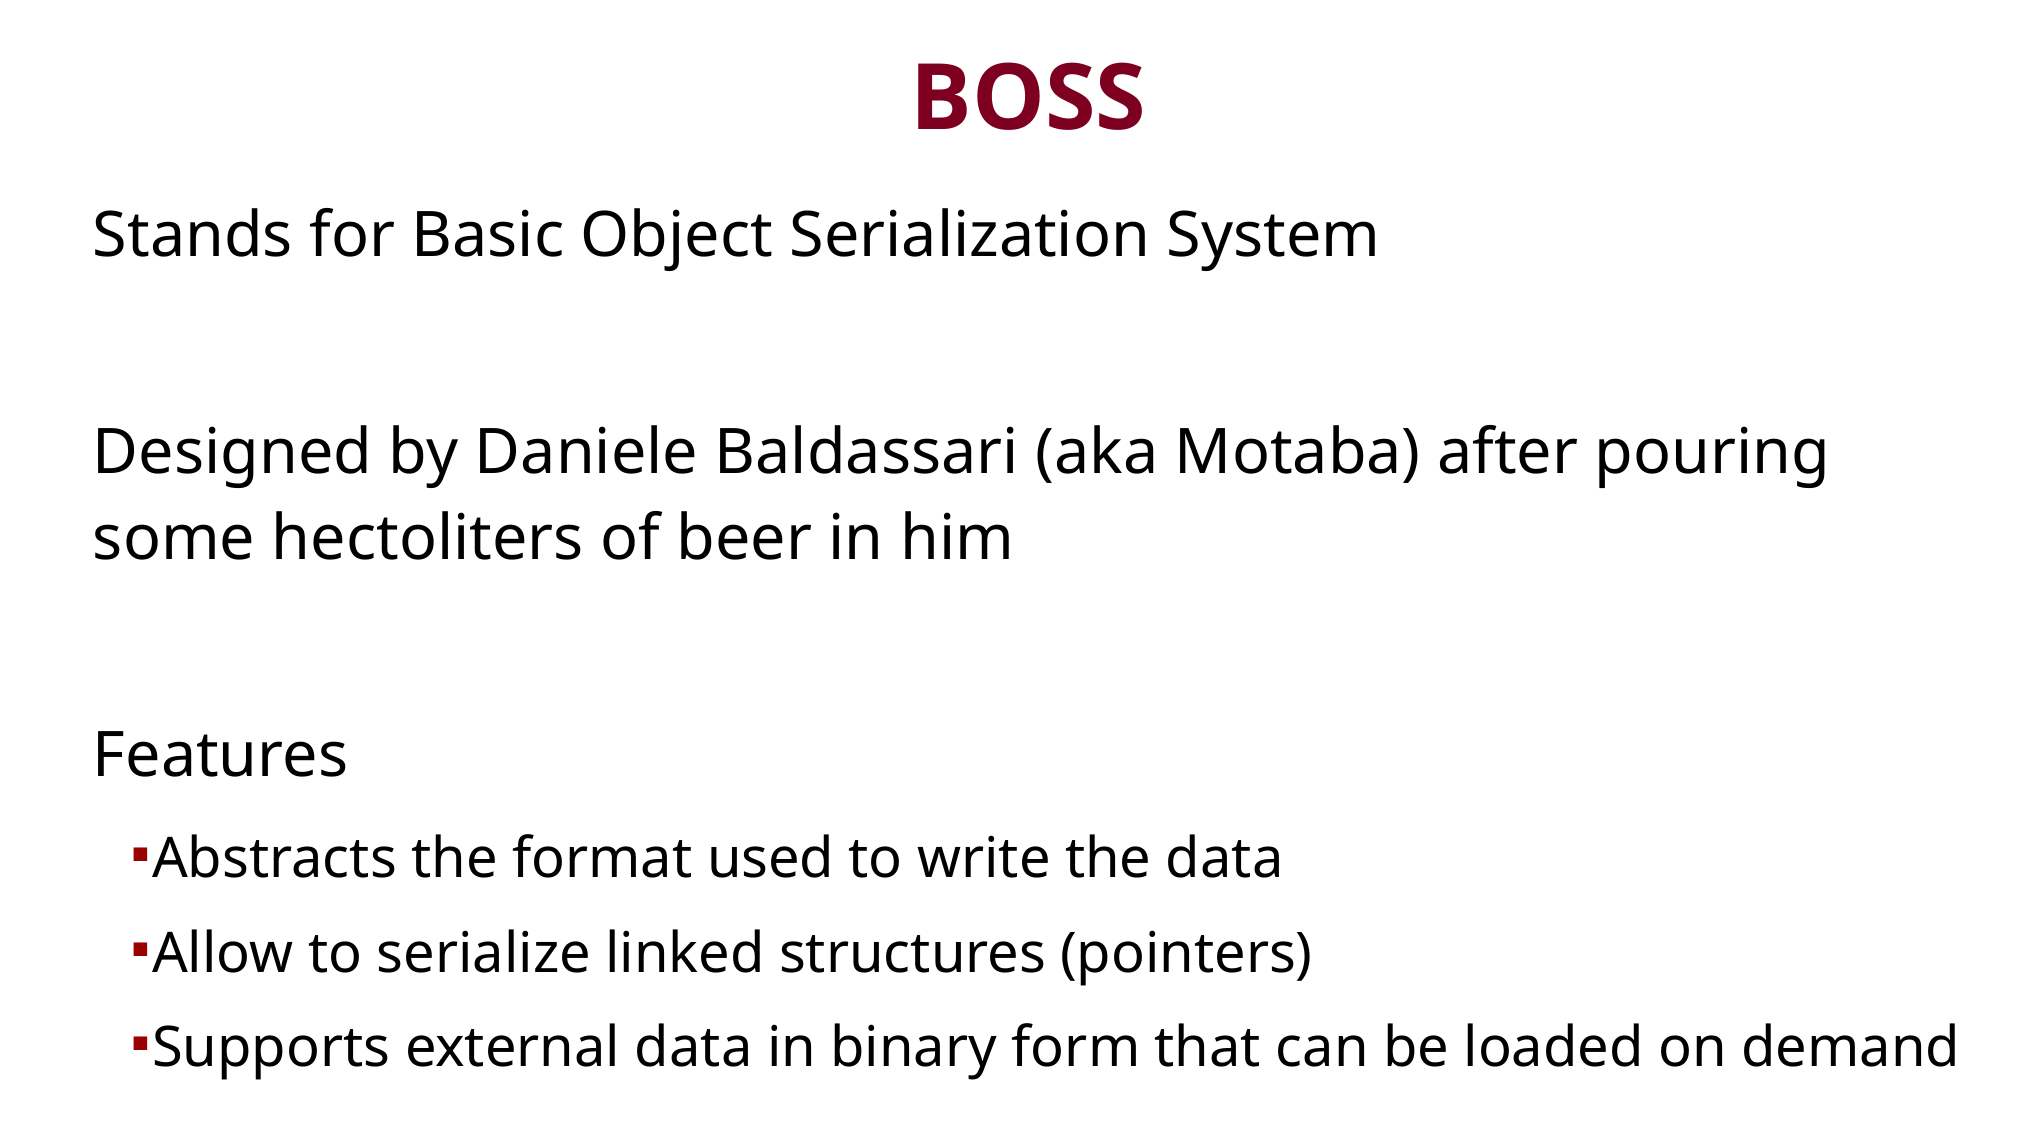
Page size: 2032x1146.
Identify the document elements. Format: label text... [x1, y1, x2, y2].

title BOSS [37, 10, 2020, 178]
list Stands for Basic Object Serialization System Designed by Daniele Baldassari (aka Motaba) after pouring some hectoliters of beer in him Features Abstracts the format used to write the data Allow to serialize linked structures (pointers) Supports external data in binary form that can be loaded on demand [59, 188, 1985, 1111]
